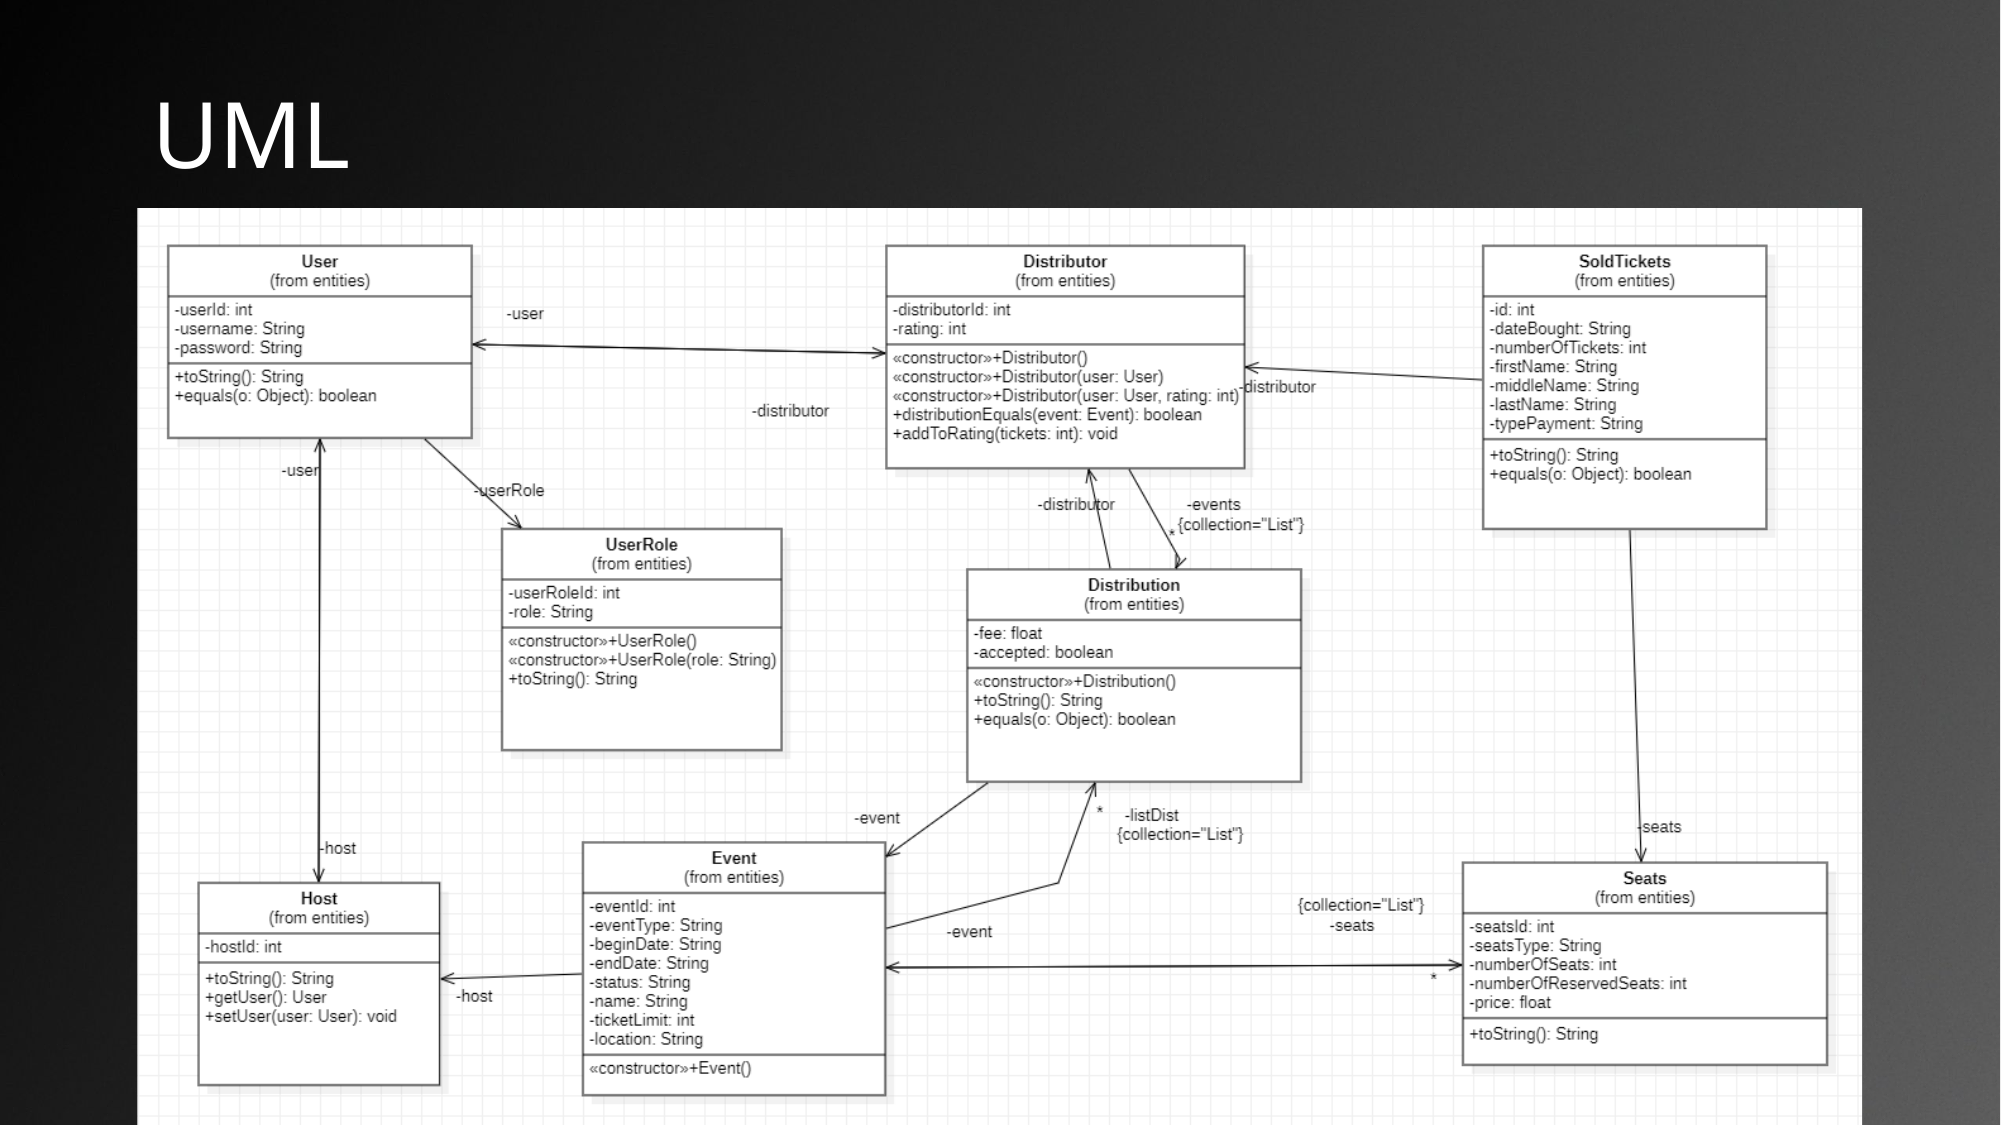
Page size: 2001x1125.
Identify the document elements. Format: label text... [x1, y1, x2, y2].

title UML [137, 30, 1863, 208]
picture [137, 208, 1863, 1125]
